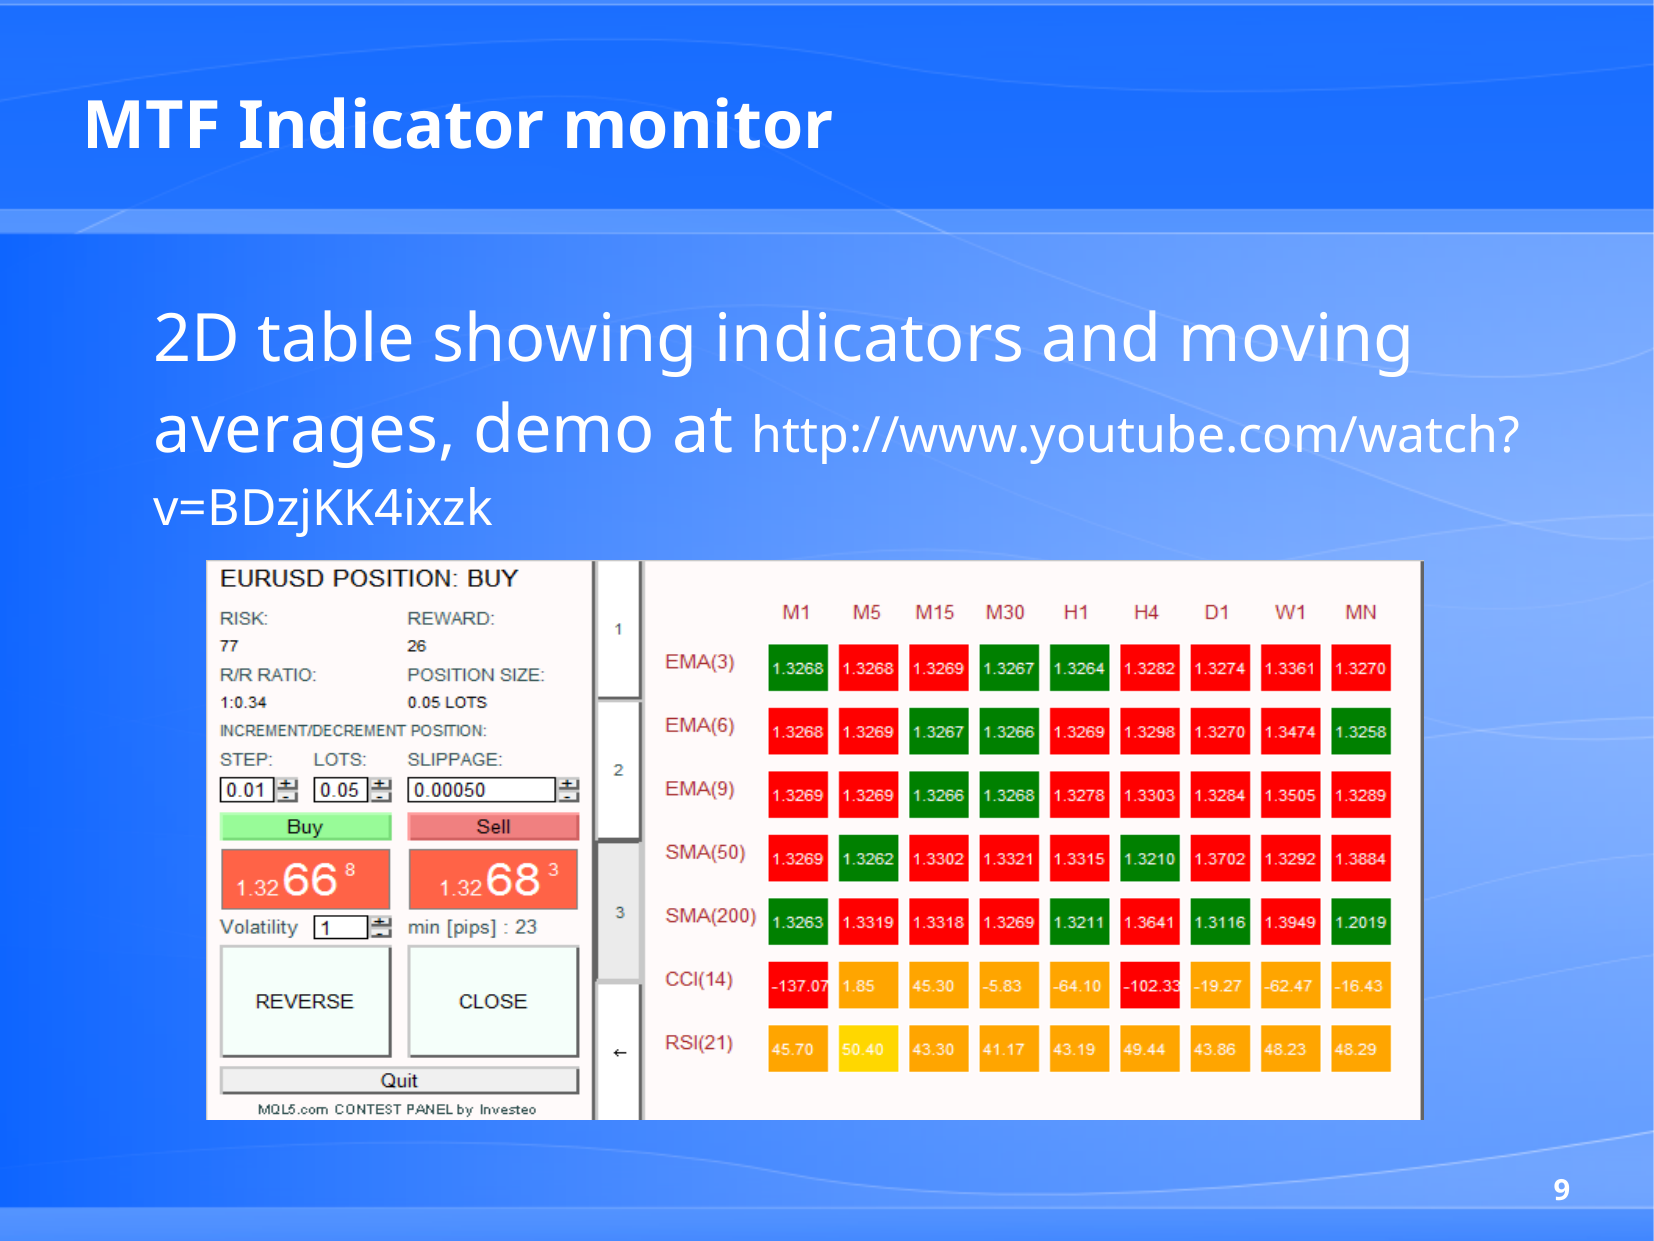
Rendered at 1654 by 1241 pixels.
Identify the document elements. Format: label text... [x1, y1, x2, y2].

title MTF Indicator monitor [23, 15, 1625, 229]
list 2D table showing indicators and moving averages, demo at http://www.youtube.com/watch?v=BDzjKK4ixzk [82, 290, 1571, 1108]
picture [0, 0, 1654, 1241]
